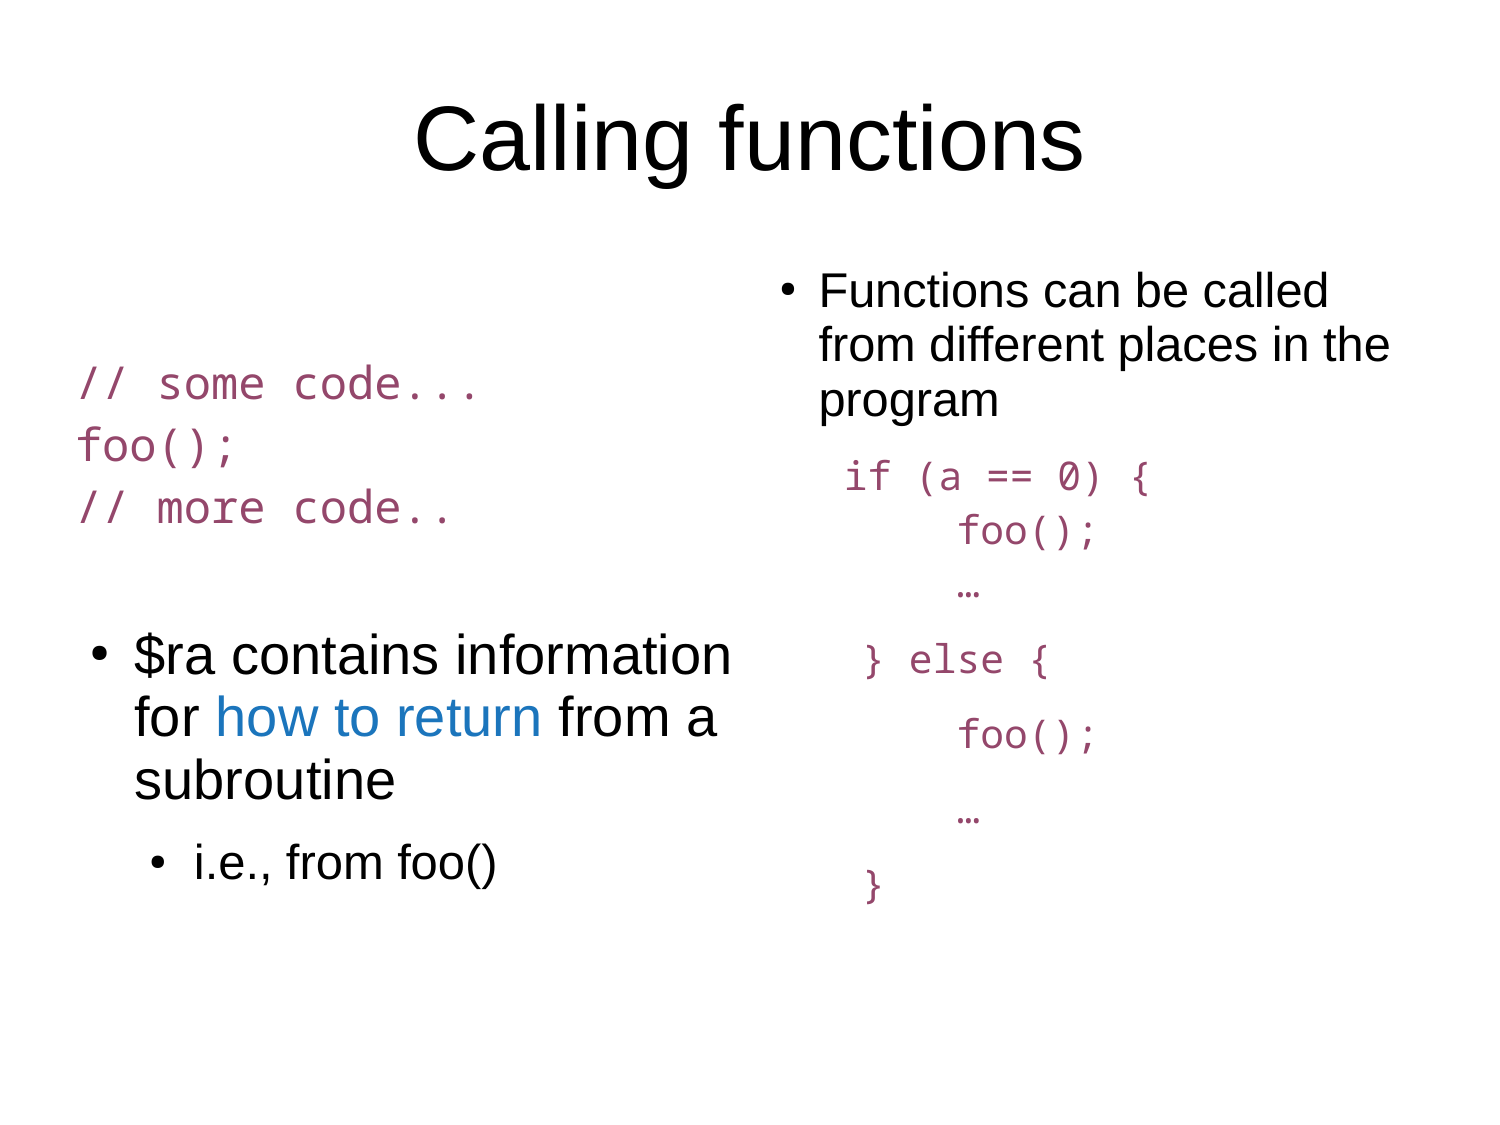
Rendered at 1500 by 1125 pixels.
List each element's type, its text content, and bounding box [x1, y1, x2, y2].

list Functions can be called from different places in the program if (a == 0) { foo(); … } else { foo(); … } [766, 263, 1426, 916]
title Calling functions [75, 44, 1425, 233]
list // some code... foo(); // more code.. $ra contains information for how to return from a subroutine i.e., from foo() [75, 263, 734, 916]
